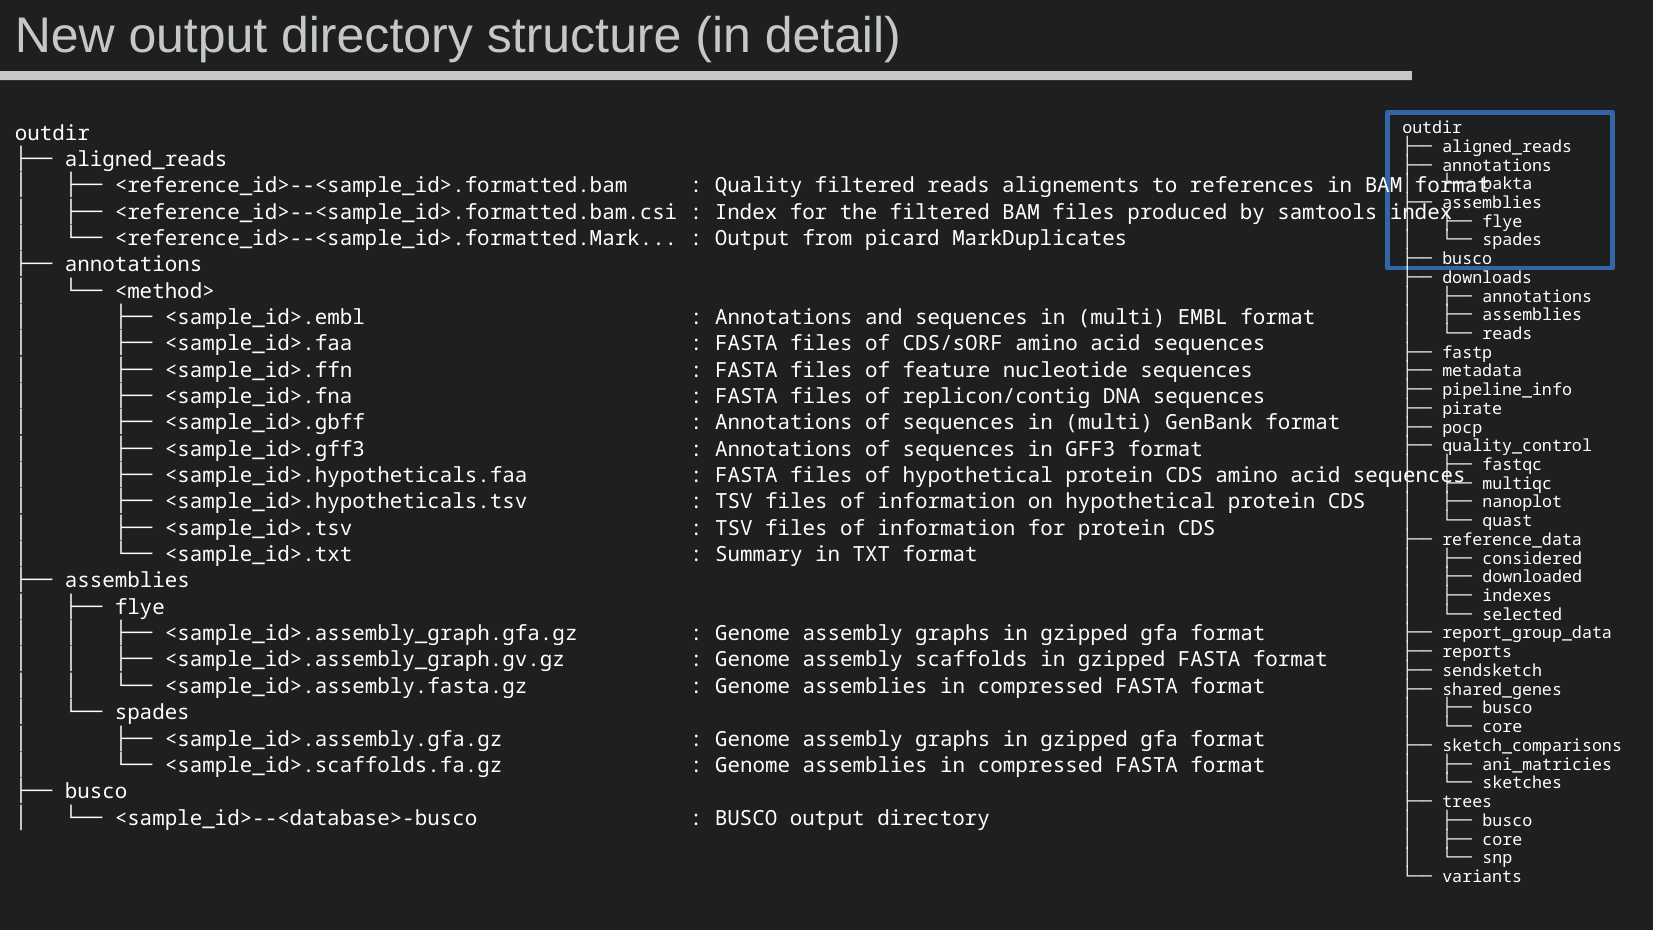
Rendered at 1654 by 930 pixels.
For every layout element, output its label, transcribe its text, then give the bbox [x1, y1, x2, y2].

text_box outdir ├── aligned_reads │ ├── <reference_id>--<sample_id>.formatted.bam : Quality filtered reads alignements to references in BAM format │ ├── <reference_id>--<sample_id>.formatted.bam.csi : Index for the filtered BAM files produced by samtools index │ └── <reference_id>--<sample_id>.formatted.Mark... : Output from picard MarkDuplicates ├── annotations │ └── <method> │ ├── <sample_id>.embl : Annotations and sequences in (multi) EMBL format │ ├── <sample_id>.faa : FASTA files of CDS/sORF amino acid sequences │ ├── <sample_id>.ffn : FASTA files of feature nucleotide sequences │ ├── <sample_id>.fna : FASTA files of replicon/contig DNA sequences │ ├── <sample_id>.gbff : Annotations of sequences in (multi) GenBank format │ ├── <sample_id>.gff3 : Annotations of sequences in GFF3 format │ ├── <sample_id>.hypotheticals.faa : FASTA files of hypothetical protein CDS amino acid sequences │ ├── <sample_id>.hypotheticals.tsv : TSV files of information on hypothetical protein CDS │ ├── <sample_id>.tsv : TSV files of information for protein CDS │ └── <sample_id>.txt : Summary in TXT format ├── assemblies │ ├── flye │ │ ├── <sample_id>.assembly_graph.gfa.gz : Genome assembly graphs in gzipped gfa format │ │ ├── <sample_id>.assembly_graph.gv.gz : Genome assembly scaffolds in gzipped FASTA format │ │ └── <sample_id>.assembly.fasta.gz : Genome assemblies in compressed FASTA format │ └── spades │ ├── <sample_id>.assembly.gfa.gz : Genome assembly graphs in gzipped gfa format │ └── <sample_id>.scaffolds.fa.gz : Genome assemblies in compressed FASTA format ├── busco │ └── <sample_id>--<database>-busco : BUSCO output directory [0, 112, 1651, 930]
text_box outdir ├── aligned_reads ├── annotations │ └── bakta ├── assemblies │ ├── flye │ └── spades ├── busco ├── downloads │ ├── annotations │ ├── assemblies │ └── reads ├── fastp ├── metadata ├── pipeline_info ├── pirate ├── pocp ├── quality_control │ ├── fastqc │ ├── multiqc │ ├── nanoplot │ └── quast ├── reference_data │ ├── considered │ ├── downloaded │ ├── indexes │ └── selected ├── report_group_data ├── reports ├── sendsketch ├── shared_genes │ ├── busco │ └── core ├── sketch_comparisons │ ├── ani_matricies │ └── sketches ├── trees │ ├── busco │ ├── core │ └── snp └── variants [1387, 112, 1651, 895]
text_box [0, 76, 1412, 81]
text_box New output directory structure (in detail) [0, 0, 1651, 76]
